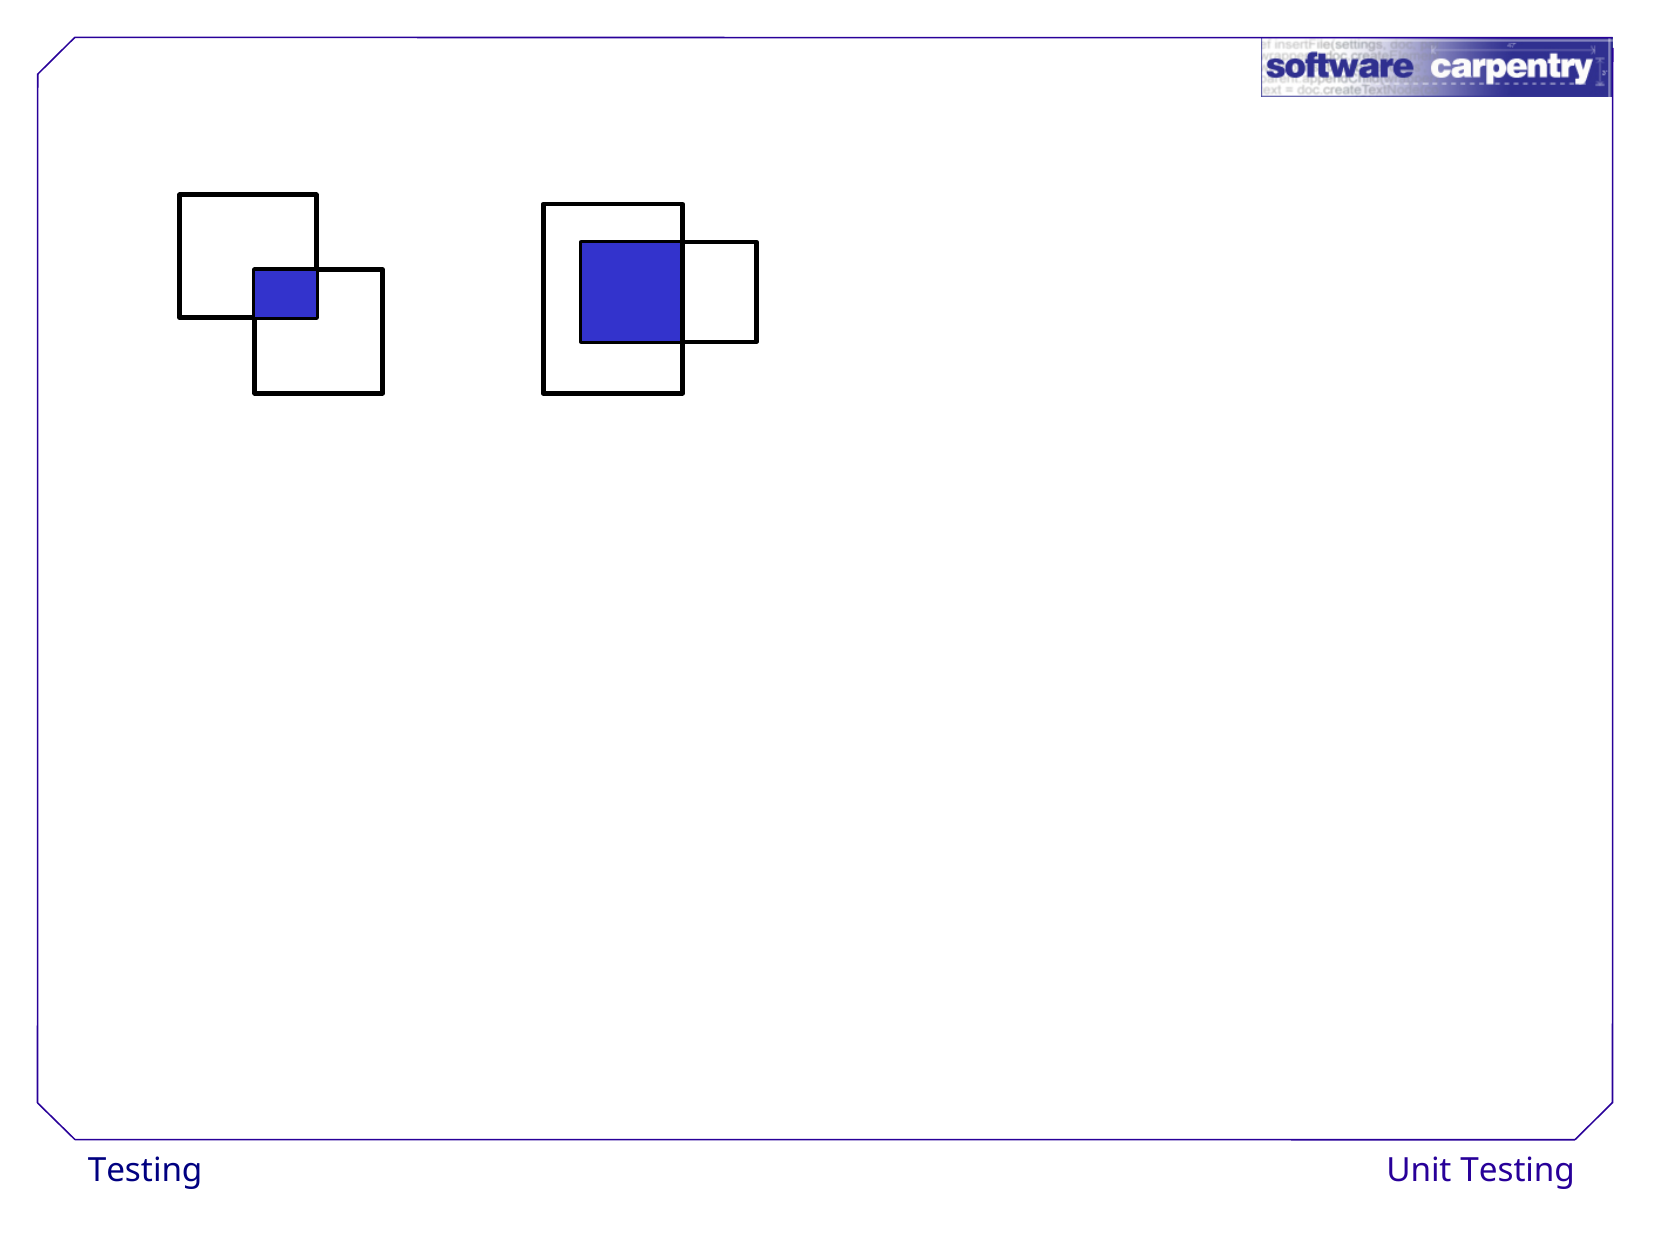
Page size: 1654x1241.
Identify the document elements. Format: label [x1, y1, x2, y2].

text_box [254, 269, 317, 318]
text_box [581, 241, 682, 342]
picture [1261, 39, 1613, 97]
